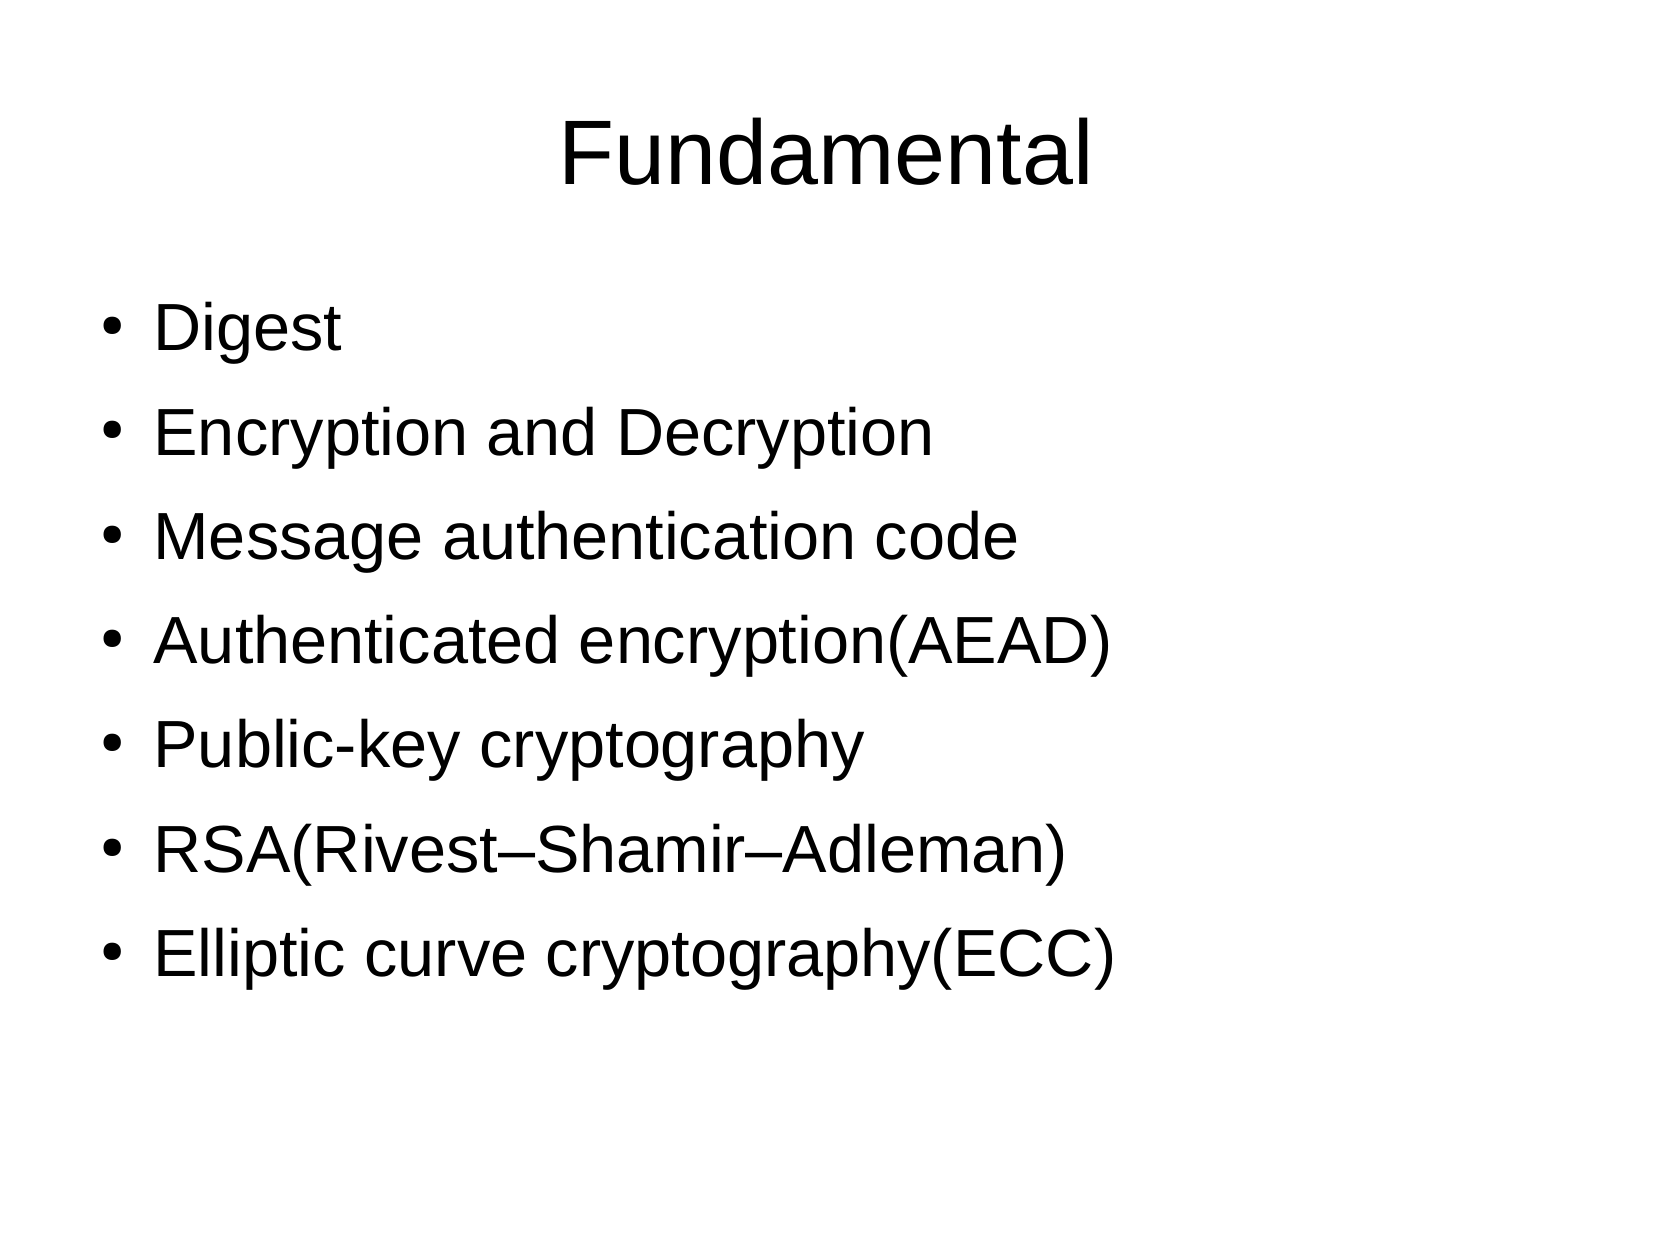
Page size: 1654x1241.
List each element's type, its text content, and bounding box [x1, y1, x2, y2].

list Digest Encryption and Decryption Message authentication code Authenticated encryption(AEAD) Public-key cryptography RSA(Rivest–Shamir–Adleman) Elliptic curve cryptography(ECC) [82, 290, 1571, 1010]
title Fundamental [82, 49, 1571, 257]
